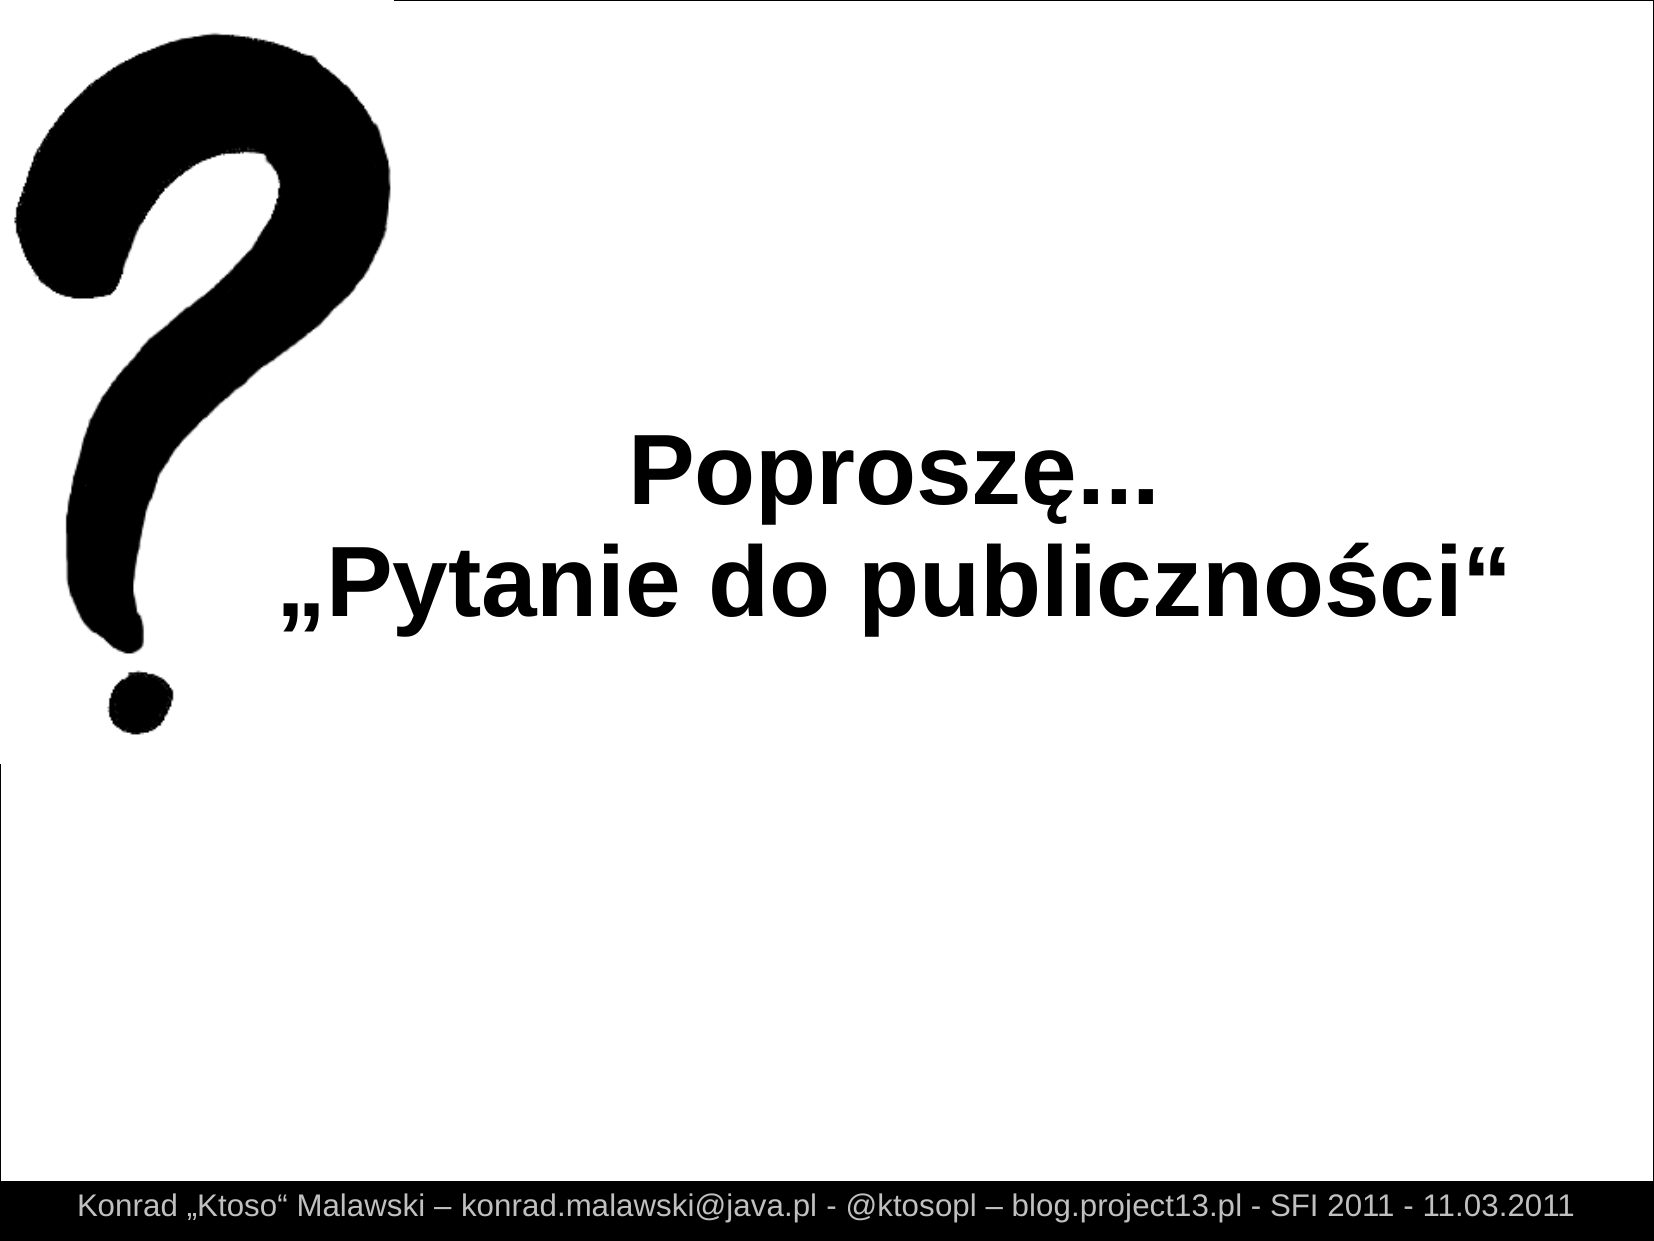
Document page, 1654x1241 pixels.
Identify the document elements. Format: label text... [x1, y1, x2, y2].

text_box Konrad „Ktoso“ Malawski – konrad.malawski@java.pl - @ktosopl – blog.project13.pl - SFI 2011 - 11.03.2011 [0, 1181, 1654, 1238]
picture [0, 0, 394, 764]
text_box Poproszę... „Pytanie do publiczności“ [259, 406, 1530, 645]
